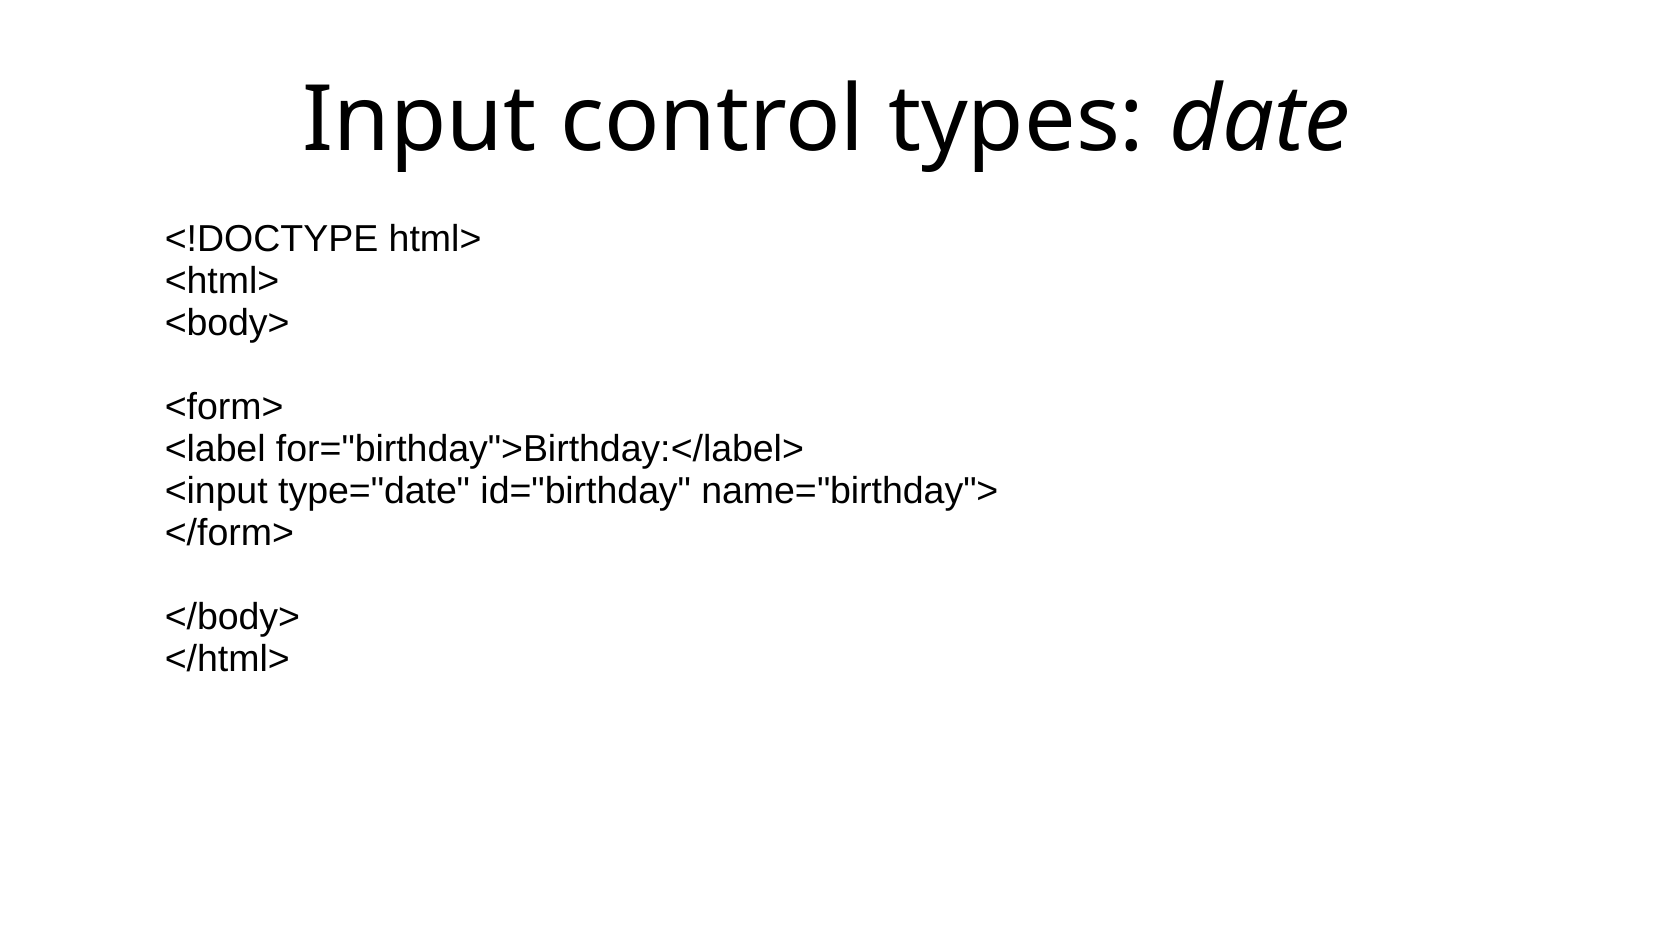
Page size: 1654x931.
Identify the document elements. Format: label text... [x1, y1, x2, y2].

title Input control types: date [82, 37, 1571, 193]
text_box <!DOCTYPE html> <html> <body> <form> <label for="birthday">Birthday:</label> <input type="date" id="birthday" name="birthday"> </form> </body> </html> [150, 210, 1096, 687]
